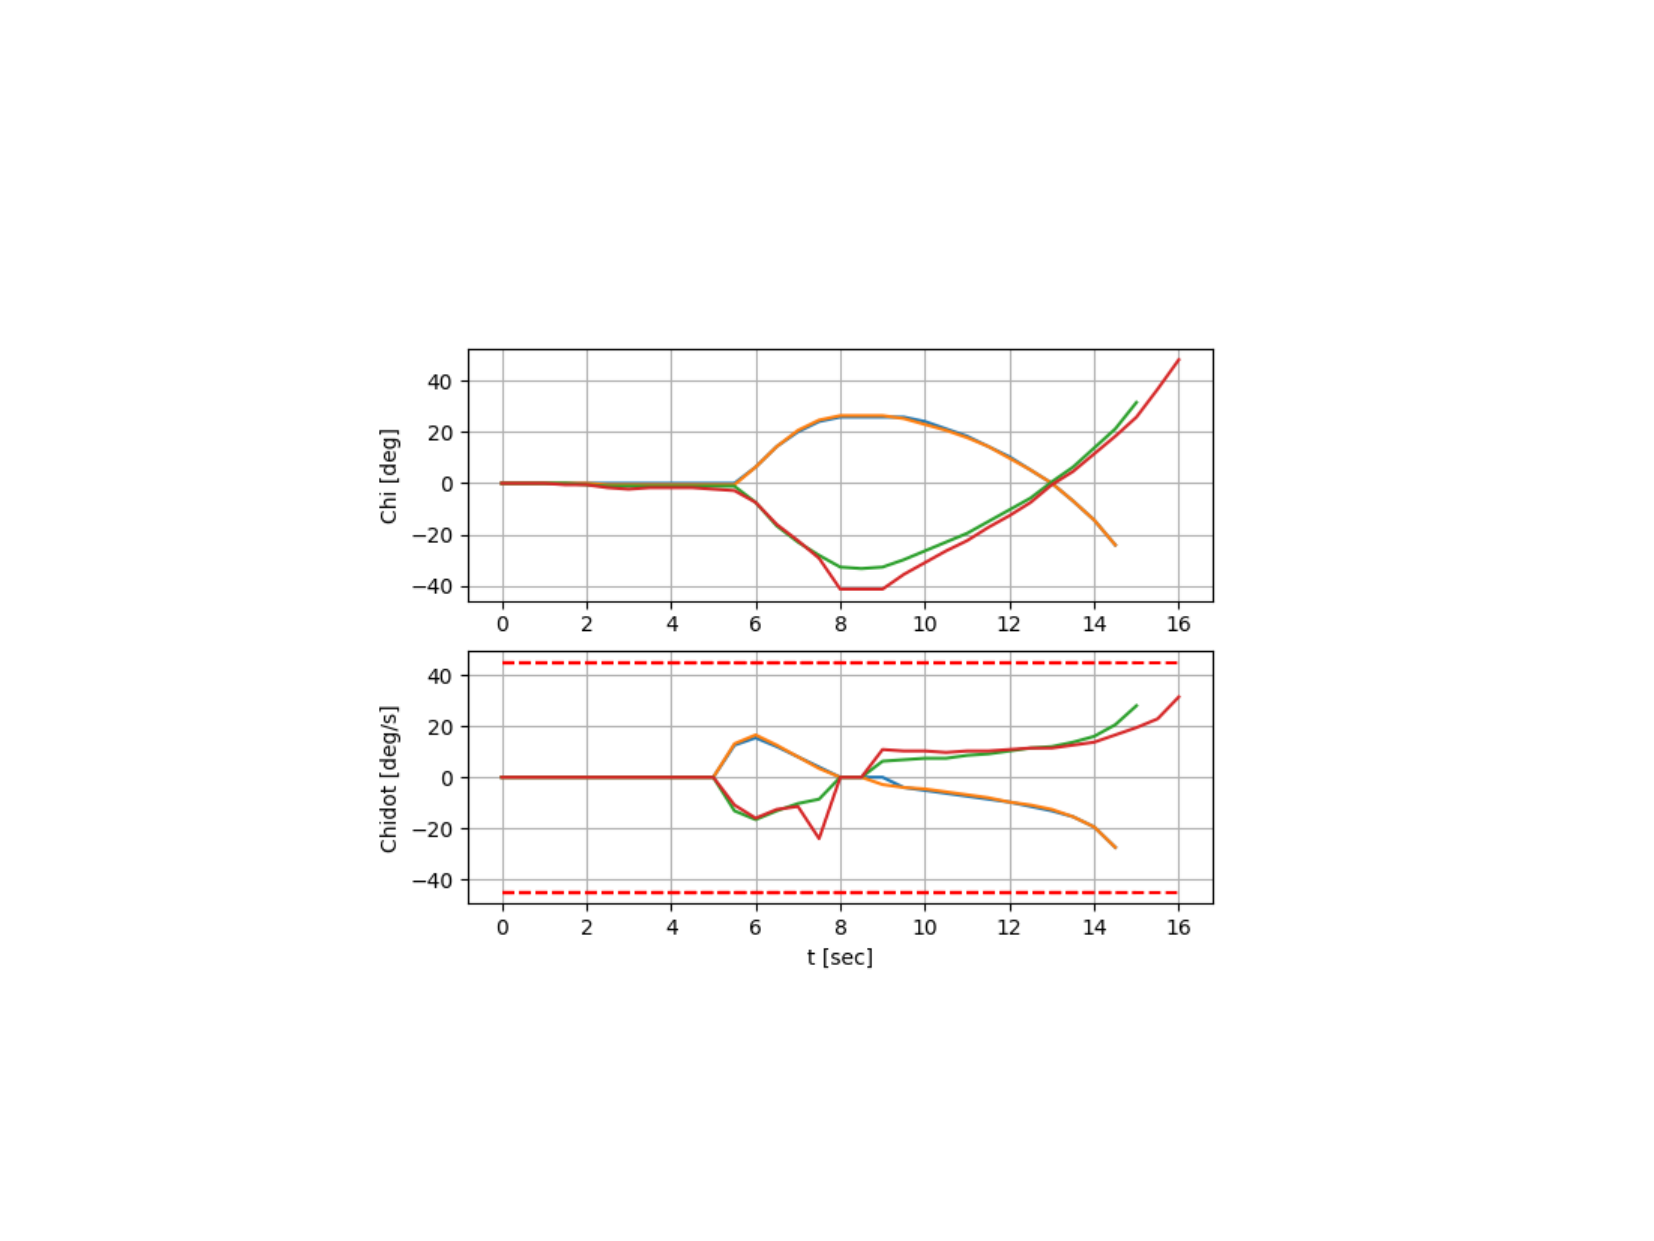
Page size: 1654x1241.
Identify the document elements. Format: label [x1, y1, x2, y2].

picture [348, 262, 1309, 983]
